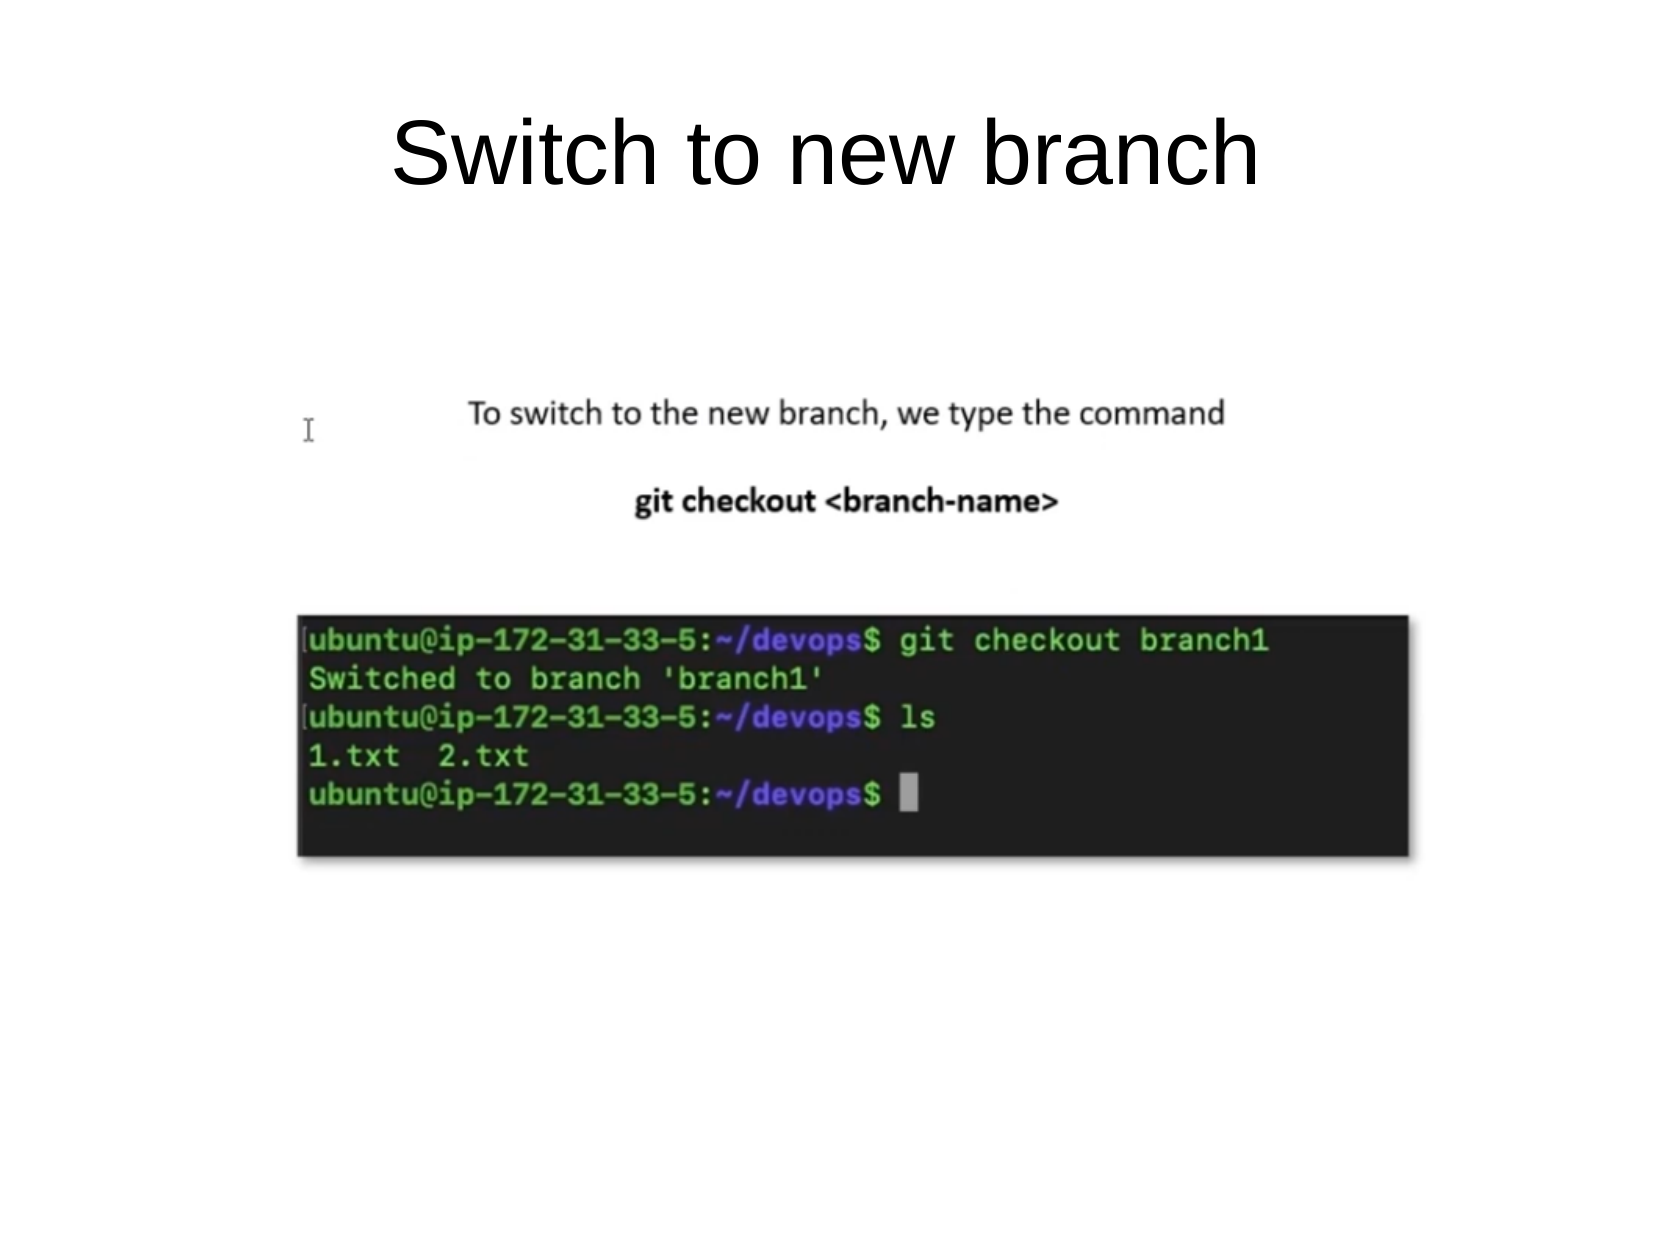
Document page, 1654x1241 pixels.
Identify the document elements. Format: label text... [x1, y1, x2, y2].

picture [248, 360, 1426, 890]
title Switch to new branch [82, 49, 1571, 257]
